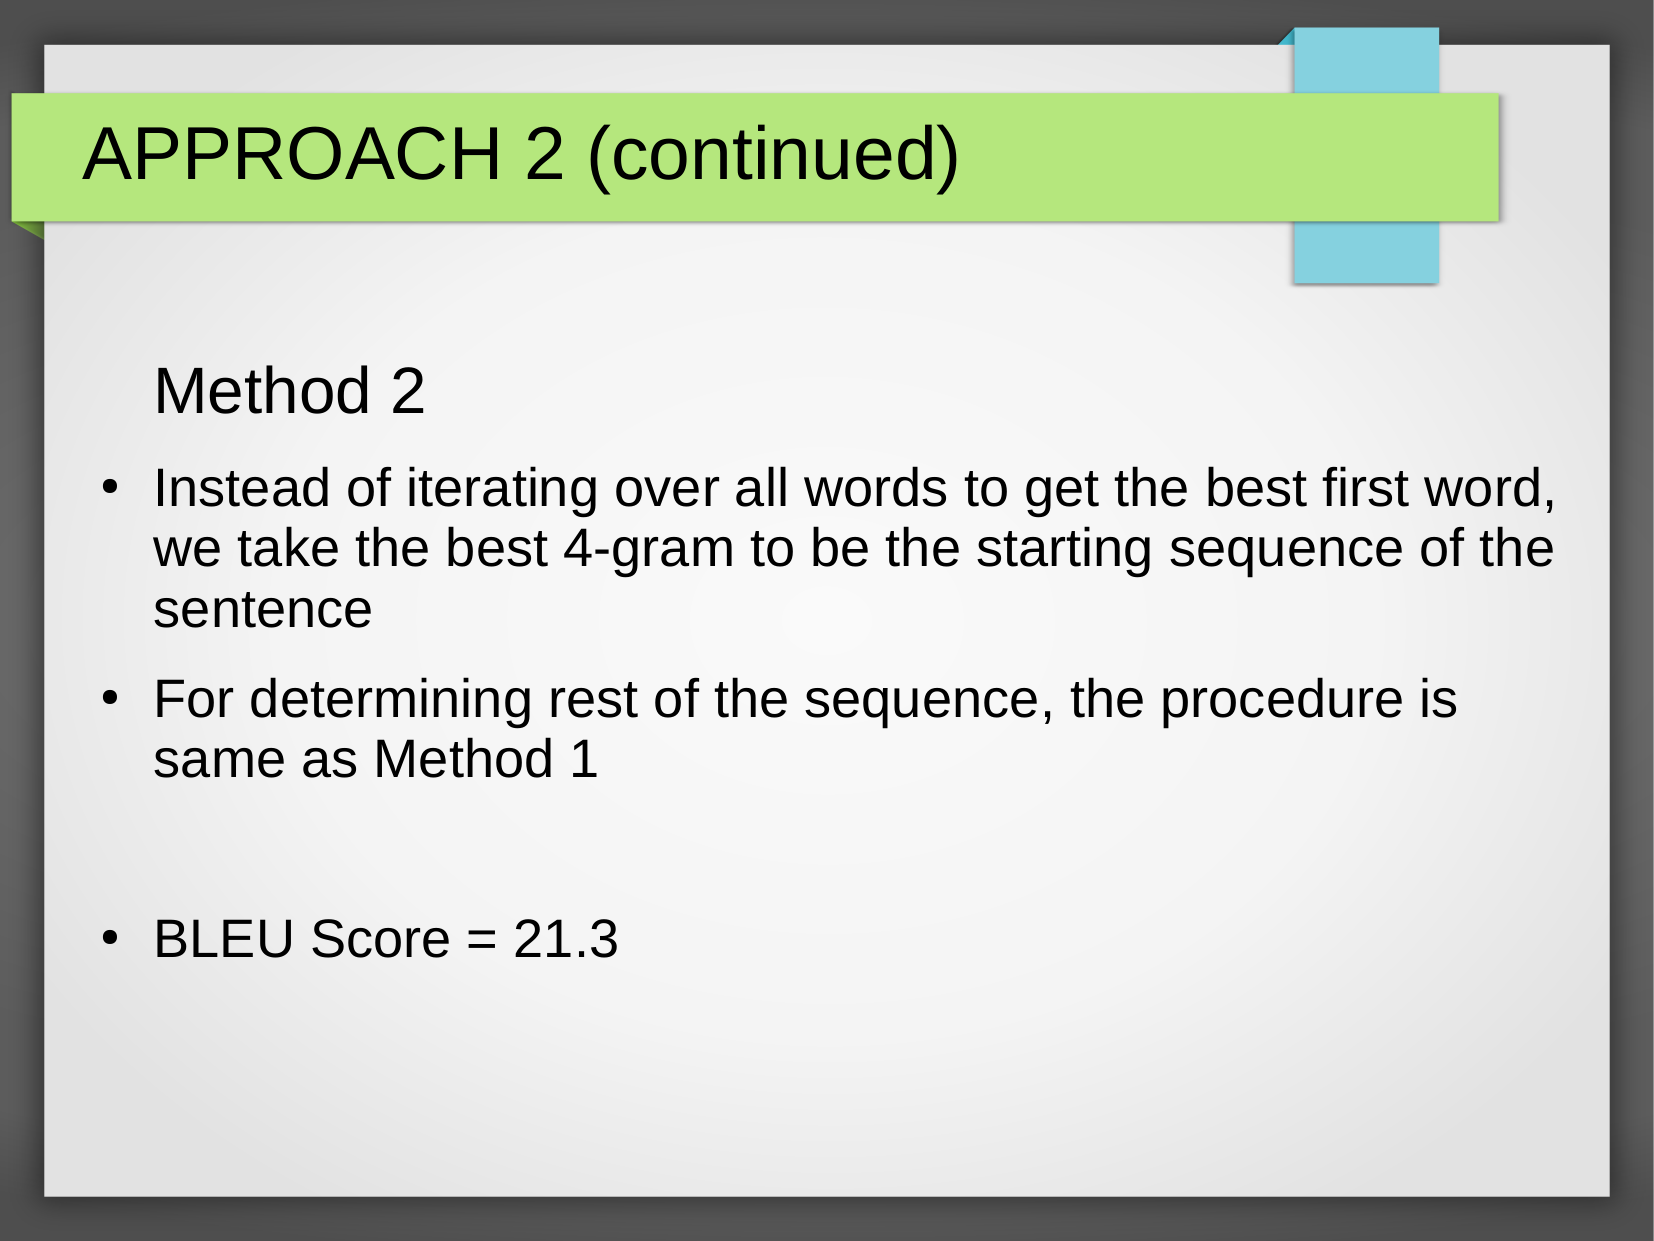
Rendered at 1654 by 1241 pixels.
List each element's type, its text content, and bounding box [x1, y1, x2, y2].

picture [0, 0, 1654, 1241]
title APPROACH 2 (continued) [82, 94, 1264, 213]
list Method 2 Instead of iterating over all words to get the best first word, we take the best 4-gram to be the starting sequence of the sentence For determining rest of the sequence, the procedure is same as Method 1 BLEU Score = 21.3 [82, 354, 1571, 1074]
